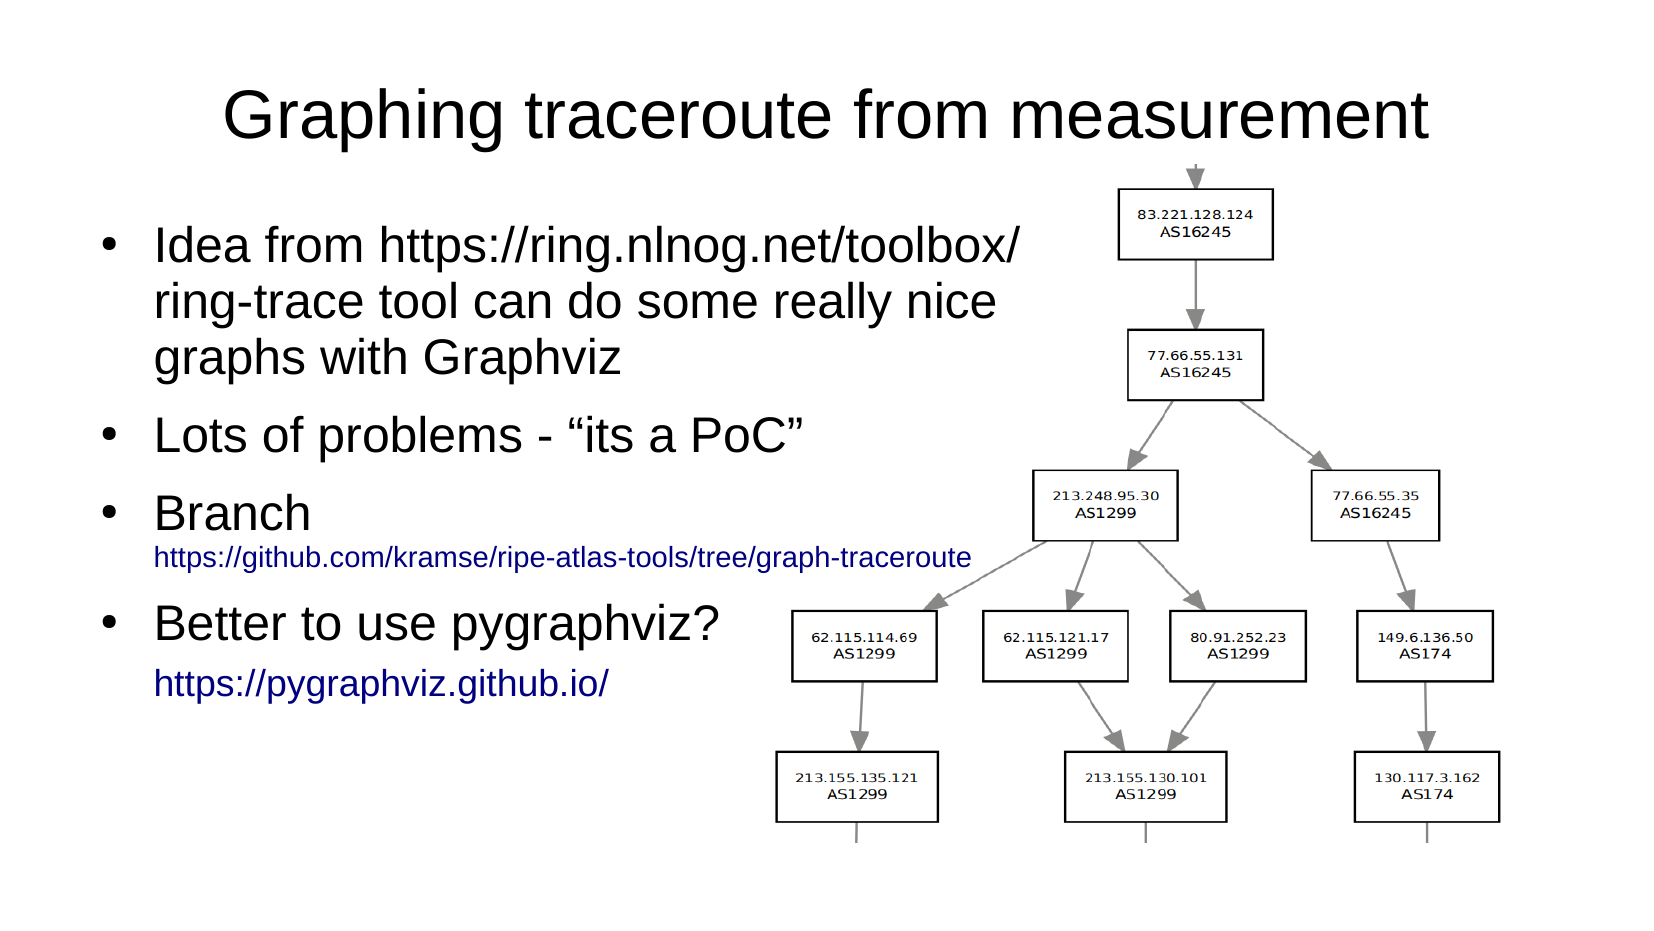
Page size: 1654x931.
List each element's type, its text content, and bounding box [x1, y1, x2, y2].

title Graphing traceroute from measurement [82, 37, 1571, 193]
picture [721, 193, 1571, 843]
list Idea from https://ring.nlnog.net/toolbox/ ring-trace tool can do some really nice graphs with Graphviz Lots of problems - “its a PoC” Branch https://github.com/kramse/ripe-atlas-tools/tree/graph-traceroute Better to use pygraphviz? https://pygraphviz.github.io/ [82, 217, 1096, 758]
